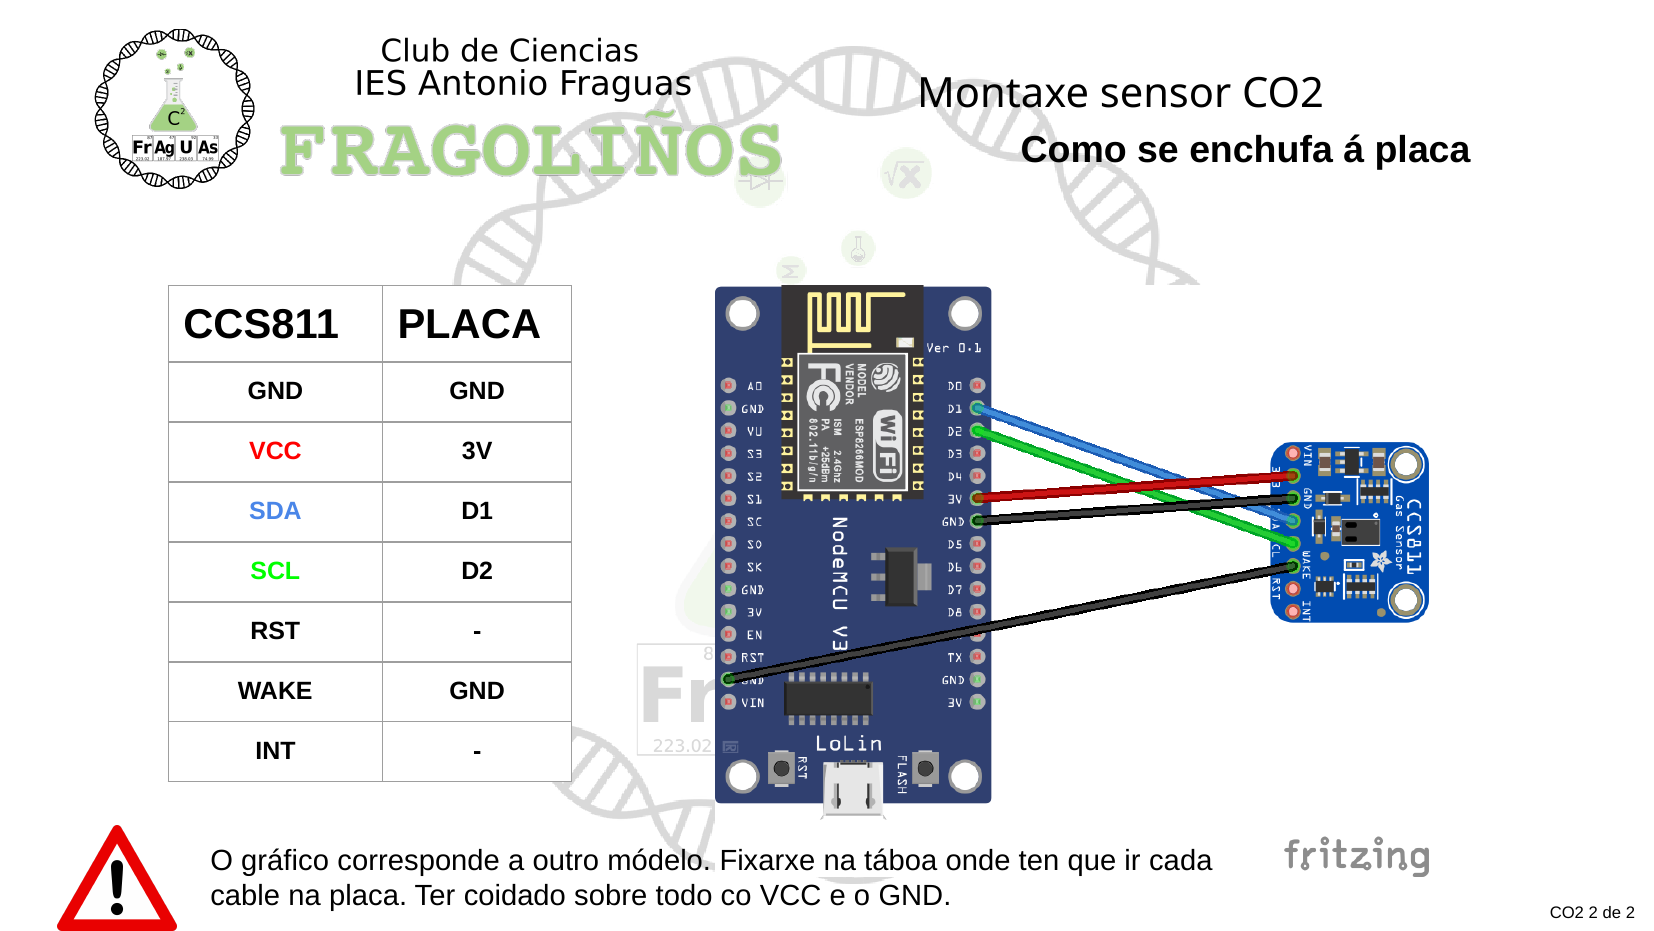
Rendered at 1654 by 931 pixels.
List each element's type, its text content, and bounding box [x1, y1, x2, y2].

table_cell D2 [383, 543, 571, 601]
table_cell D1 [383, 483, 571, 541]
table_cell WAKE [169, 663, 382, 721]
table_header CCS811 [169, 286, 382, 361]
table_header PLACA [383, 286, 571, 361]
table_cell GND [383, 363, 571, 421]
table_cell - [383, 722, 571, 781]
text_box Montaxe sensor CO2 [902, 58, 1589, 118]
picture [57, 825, 177, 931]
table_cell INT [169, 722, 382, 781]
table_cell SCL [169, 543, 382, 601]
text_box O gráfico corresponde a outro módelo. Fixarxe na táboa onde ten que ir cada cable na placa. Ter coidado sobre todo co VCC e o GND. [195, 825, 1245, 926]
text_box Como se enchufa á placa [902, 118, 1589, 178]
table_cell RST [169, 603, 382, 661]
table_cell GND [169, 363, 382, 421]
table_cell GND [383, 663, 571, 721]
picture [82, 29, 1430, 877]
table_cell VCC [169, 423, 382, 481]
table_cell SDA [169, 483, 382, 541]
text_box CO2 2 de 2 [1534, 887, 1654, 931]
table_cell - [383, 603, 571, 661]
table_cell 3V [383, 423, 571, 481]
